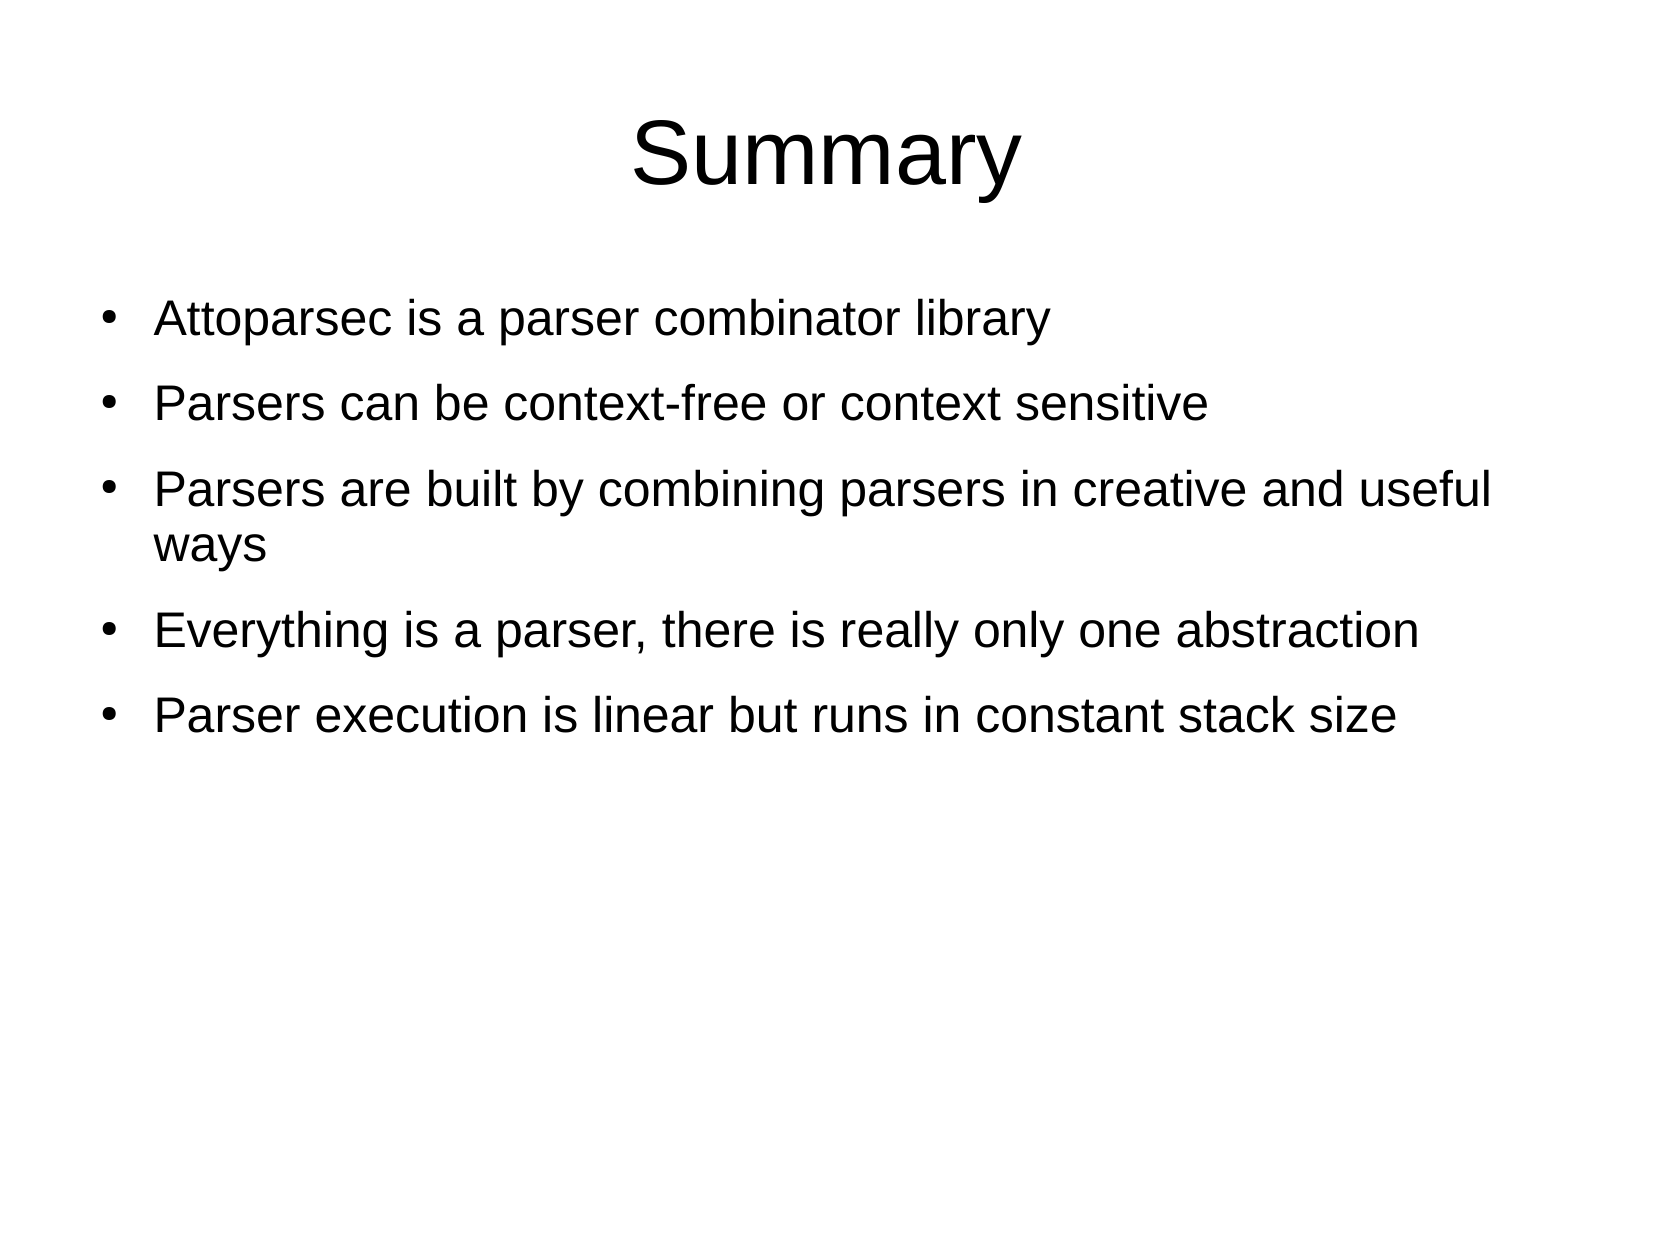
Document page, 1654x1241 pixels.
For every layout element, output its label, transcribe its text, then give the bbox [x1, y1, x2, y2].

title Summary [82, 49, 1571, 257]
list Attoparsec is a parser combinator library Parsers can be context-free or context sensitive Parsers are built by combining parsers in creative and useful ways Everything is a parser, there is really only one abstraction Parser execution is linear but runs in constant stack size [82, 290, 1538, 1010]
